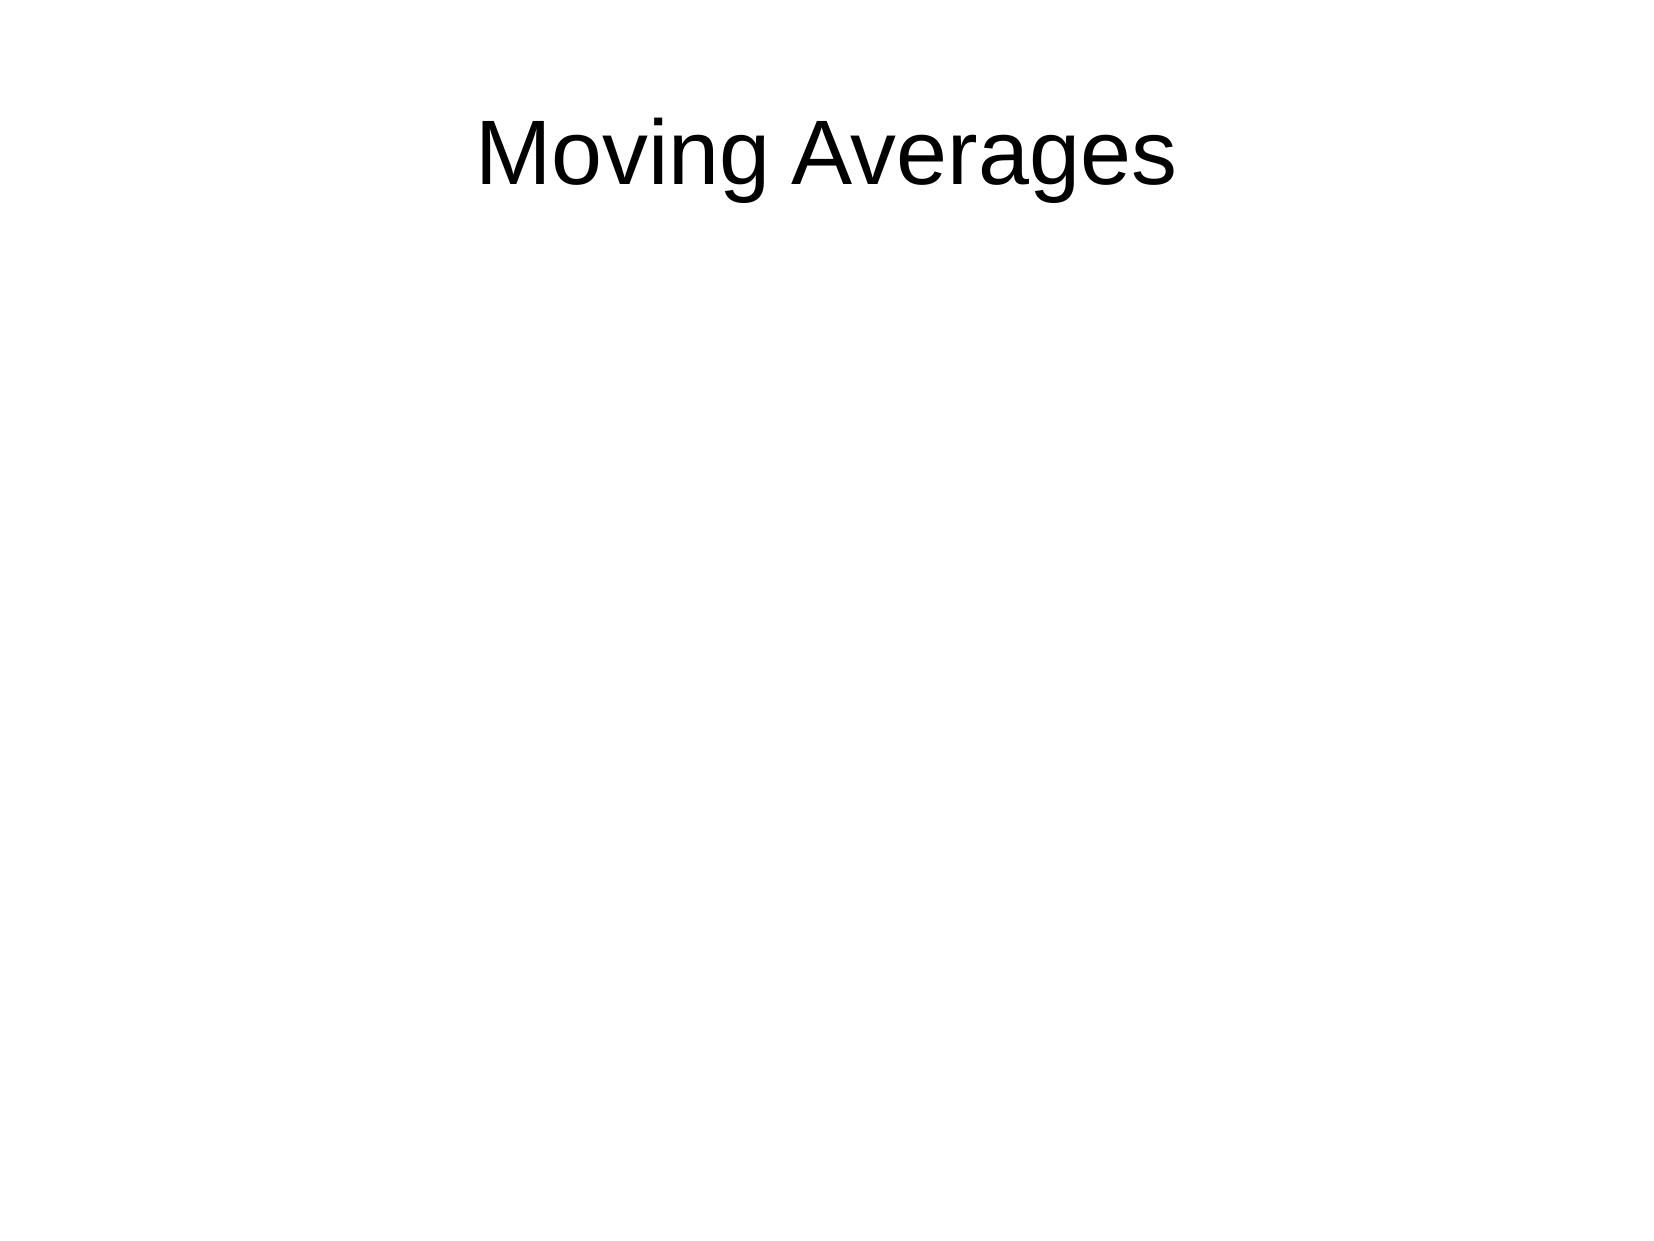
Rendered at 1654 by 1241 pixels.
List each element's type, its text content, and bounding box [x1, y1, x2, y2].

title Moving Averages [82, 49, 1571, 257]
